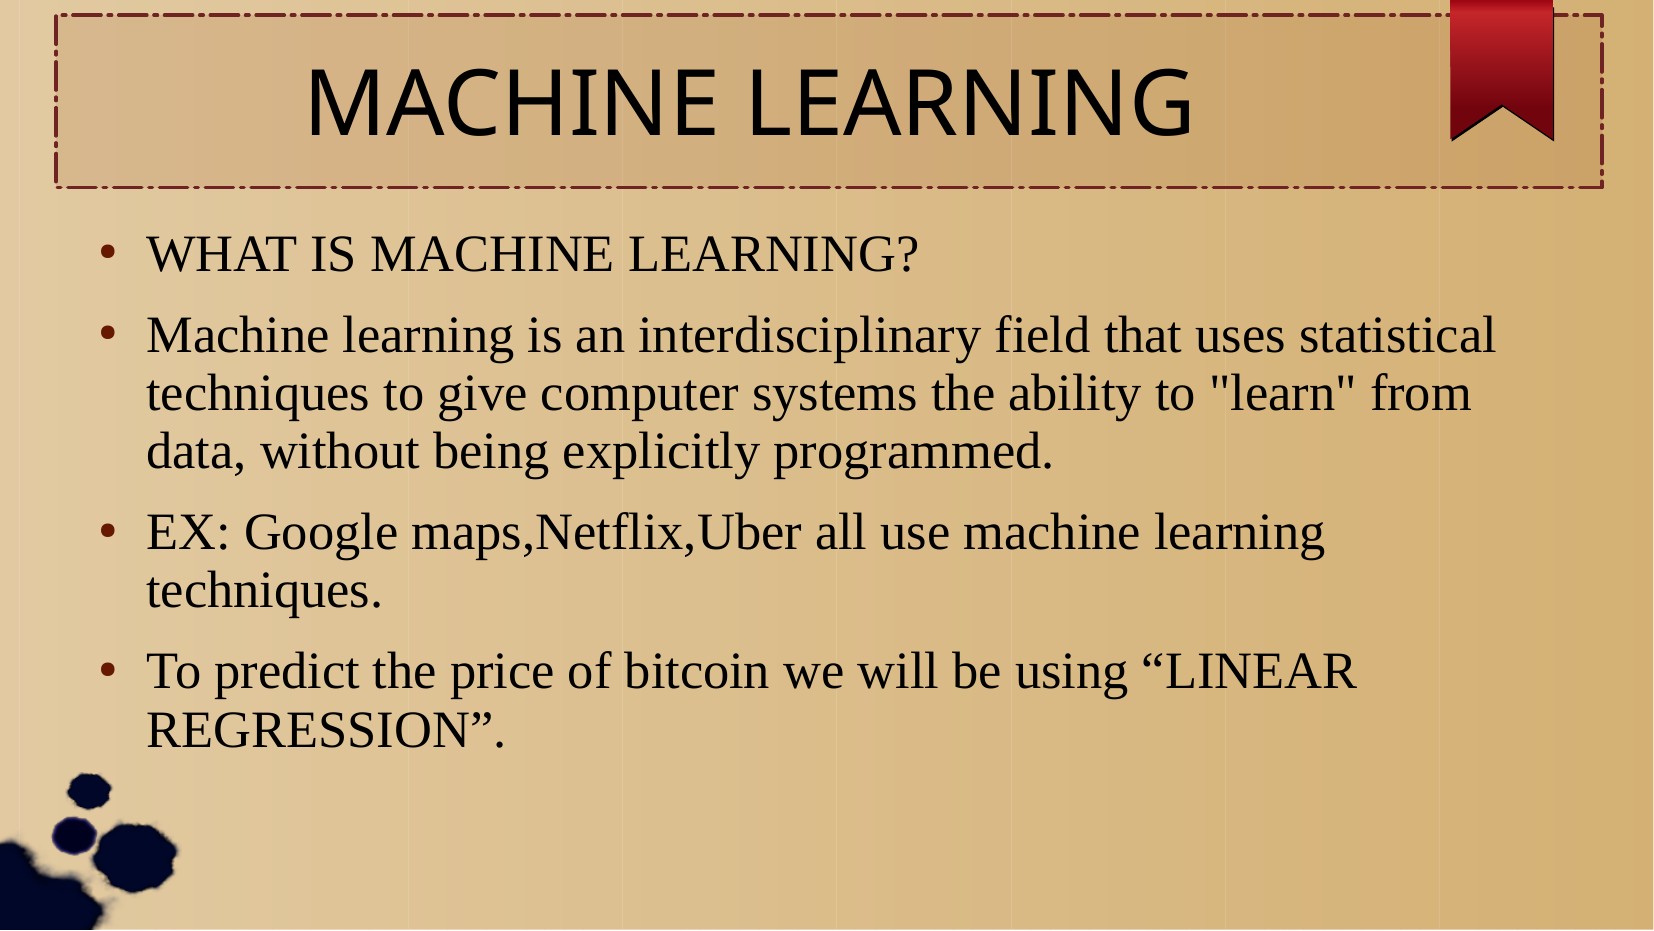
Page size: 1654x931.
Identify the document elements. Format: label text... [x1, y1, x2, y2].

list WHAT IS MACHINE LEARNING? Machine learning is an interdisciplinary field that uses statistical techniques to give computer systems the ability to "learn" from data, without being explicitly programmed. EX: Google maps,Netflix,Uber all use machine learning techniques. To predict the price of bitcoin we will be using “LINEAR REGRESSION”. [82, 224, 1571, 764]
title MACHINE LEARNING [59, 11, 1441, 189]
